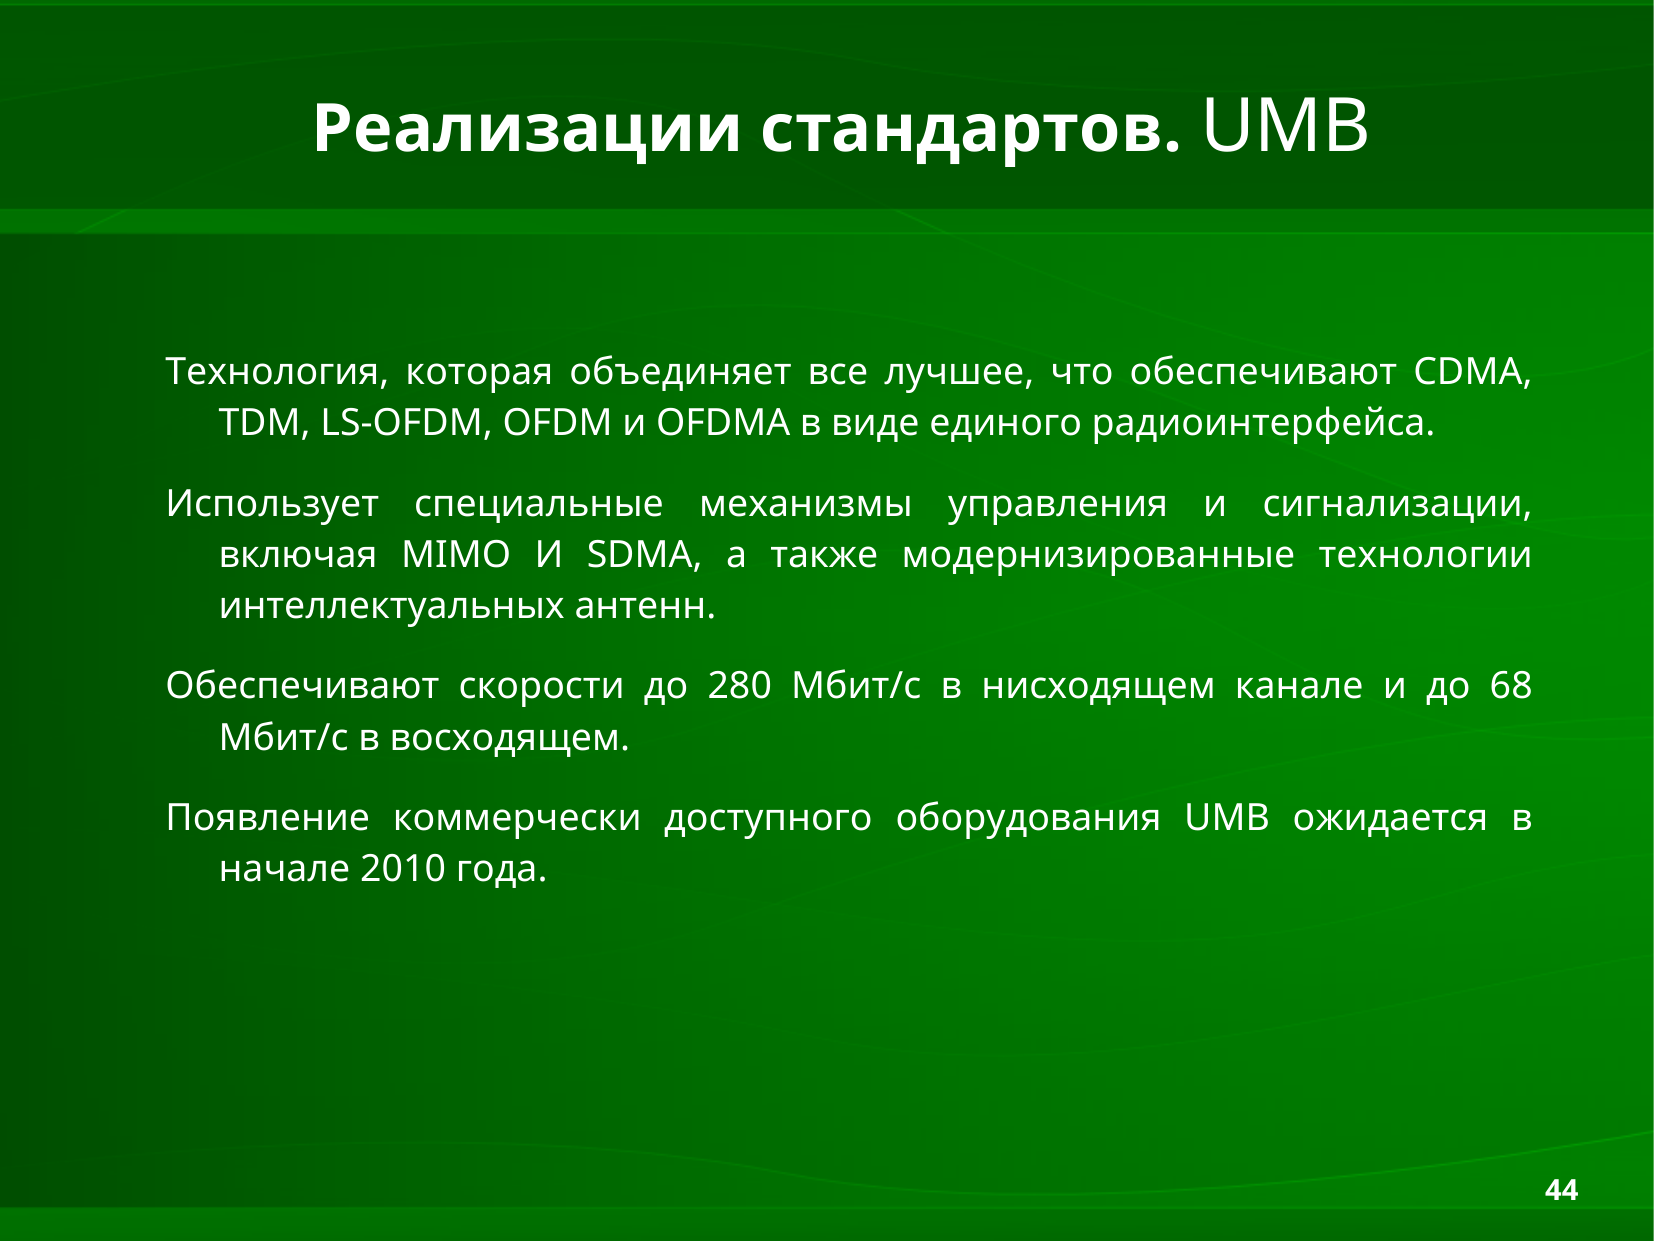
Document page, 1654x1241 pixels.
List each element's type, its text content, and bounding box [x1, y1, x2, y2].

list Технология, которая объединяет все лучшее, что обеспечивают CDMA, TDM, LS-OFDM, OFDM и OFDMA в виде единого радиоинтерфейса. Использует специальные механизмы управления и сигнализации, включая MIMO И SDMA, а также модернизированные технологии интеллектуальных антенн. Обеспечивают скорости до 280 Мбит/с в нисходящем канале и до 68 Мбит/с в восходящем. Появление коммерчески доступного оборудования UMB ожидается в начале 2010 года. [147, 344, 1534, 1112]
title Реализации стандартов. UMB [23, 8, 1625, 237]
picture [0, 0, 1654, 1241]
